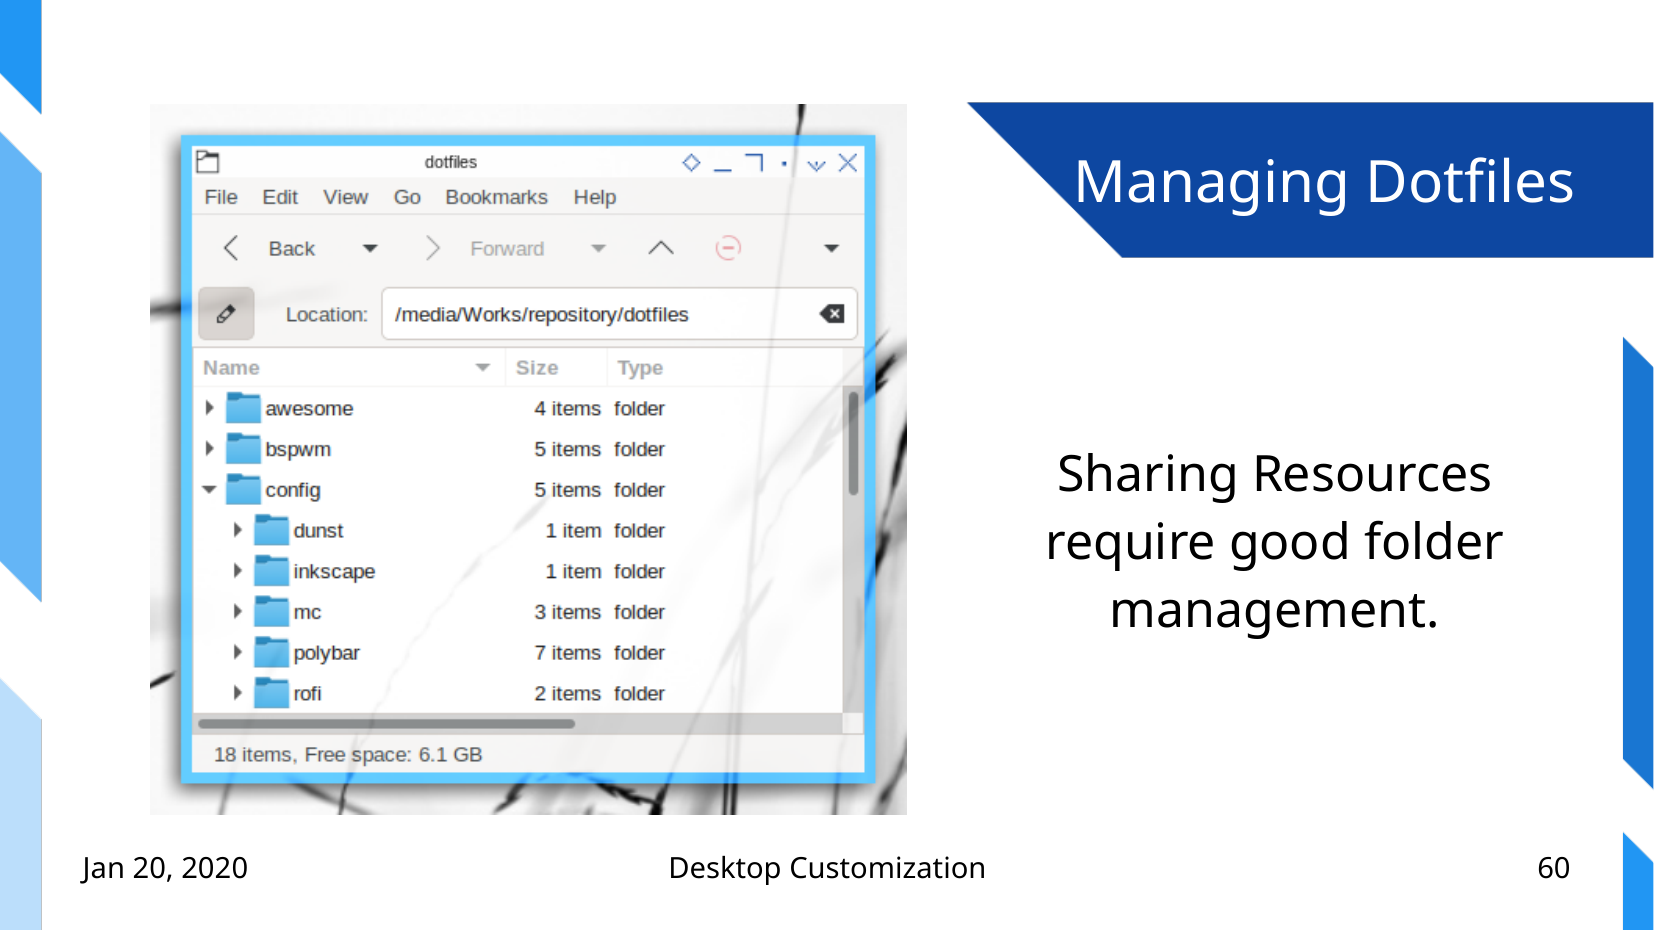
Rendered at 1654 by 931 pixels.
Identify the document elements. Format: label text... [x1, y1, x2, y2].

subtitle Sharing Resources require good folder management. [975, 270, 1576, 811]
title Managing Dotfiles [1050, 105, 1576, 256]
picture [0, 0, 1654, 930]
